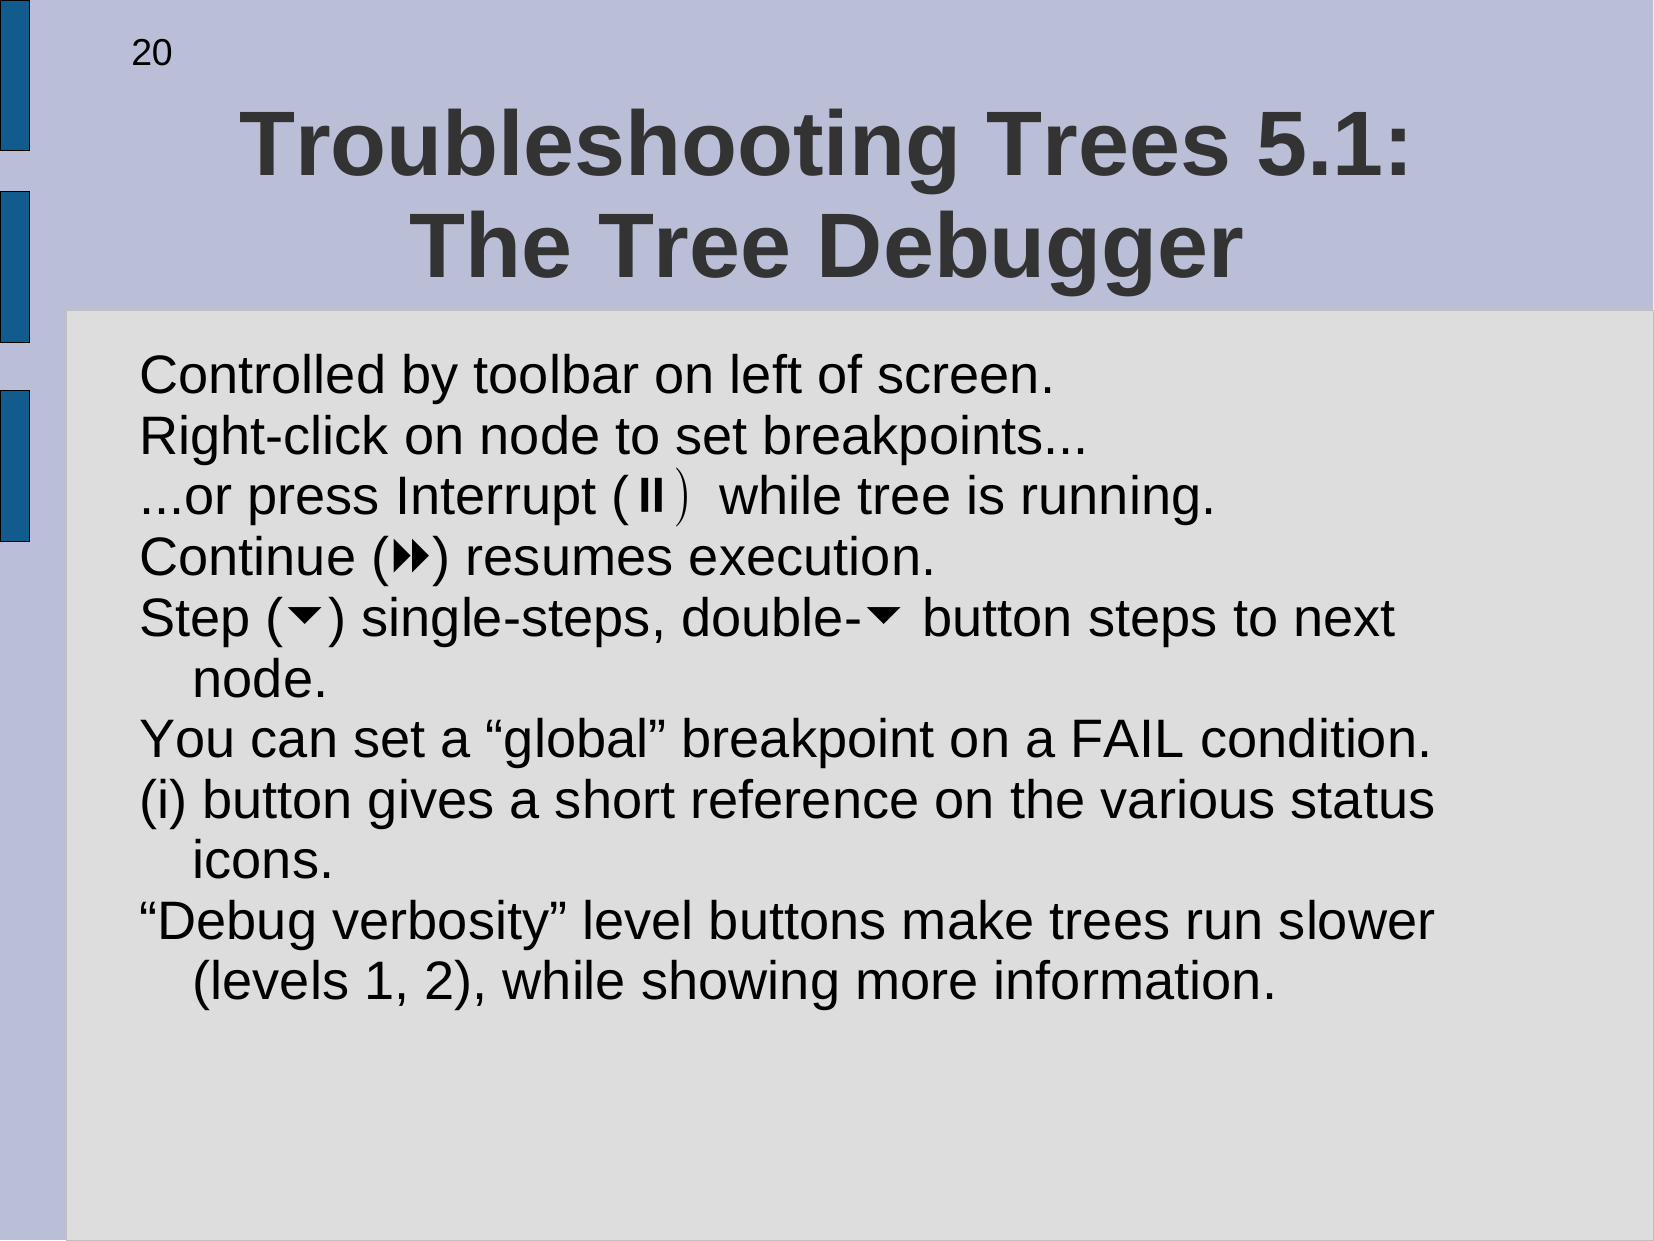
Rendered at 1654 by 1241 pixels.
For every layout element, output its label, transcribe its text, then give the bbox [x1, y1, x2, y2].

text_box <number> [155, 23, 279, 97]
title Troubleshooting Trees 5.1: The Tree Debugger [121, 87, 1534, 302]
list Controlled by toolbar on left of screen. Right-click on node to set breakpoints... ...or press Interrupt () while tree is running. Continue () resumes execution. Step () single-steps, double- button steps to next node. You can set a “global” breakpoint on a FAIL condition. (i) button gives a short reference on the various status icons. “Debug verbosity” level buttons make trees run slower (levels 1, 2), while showing more information. [121, 344, 1534, 1177]
